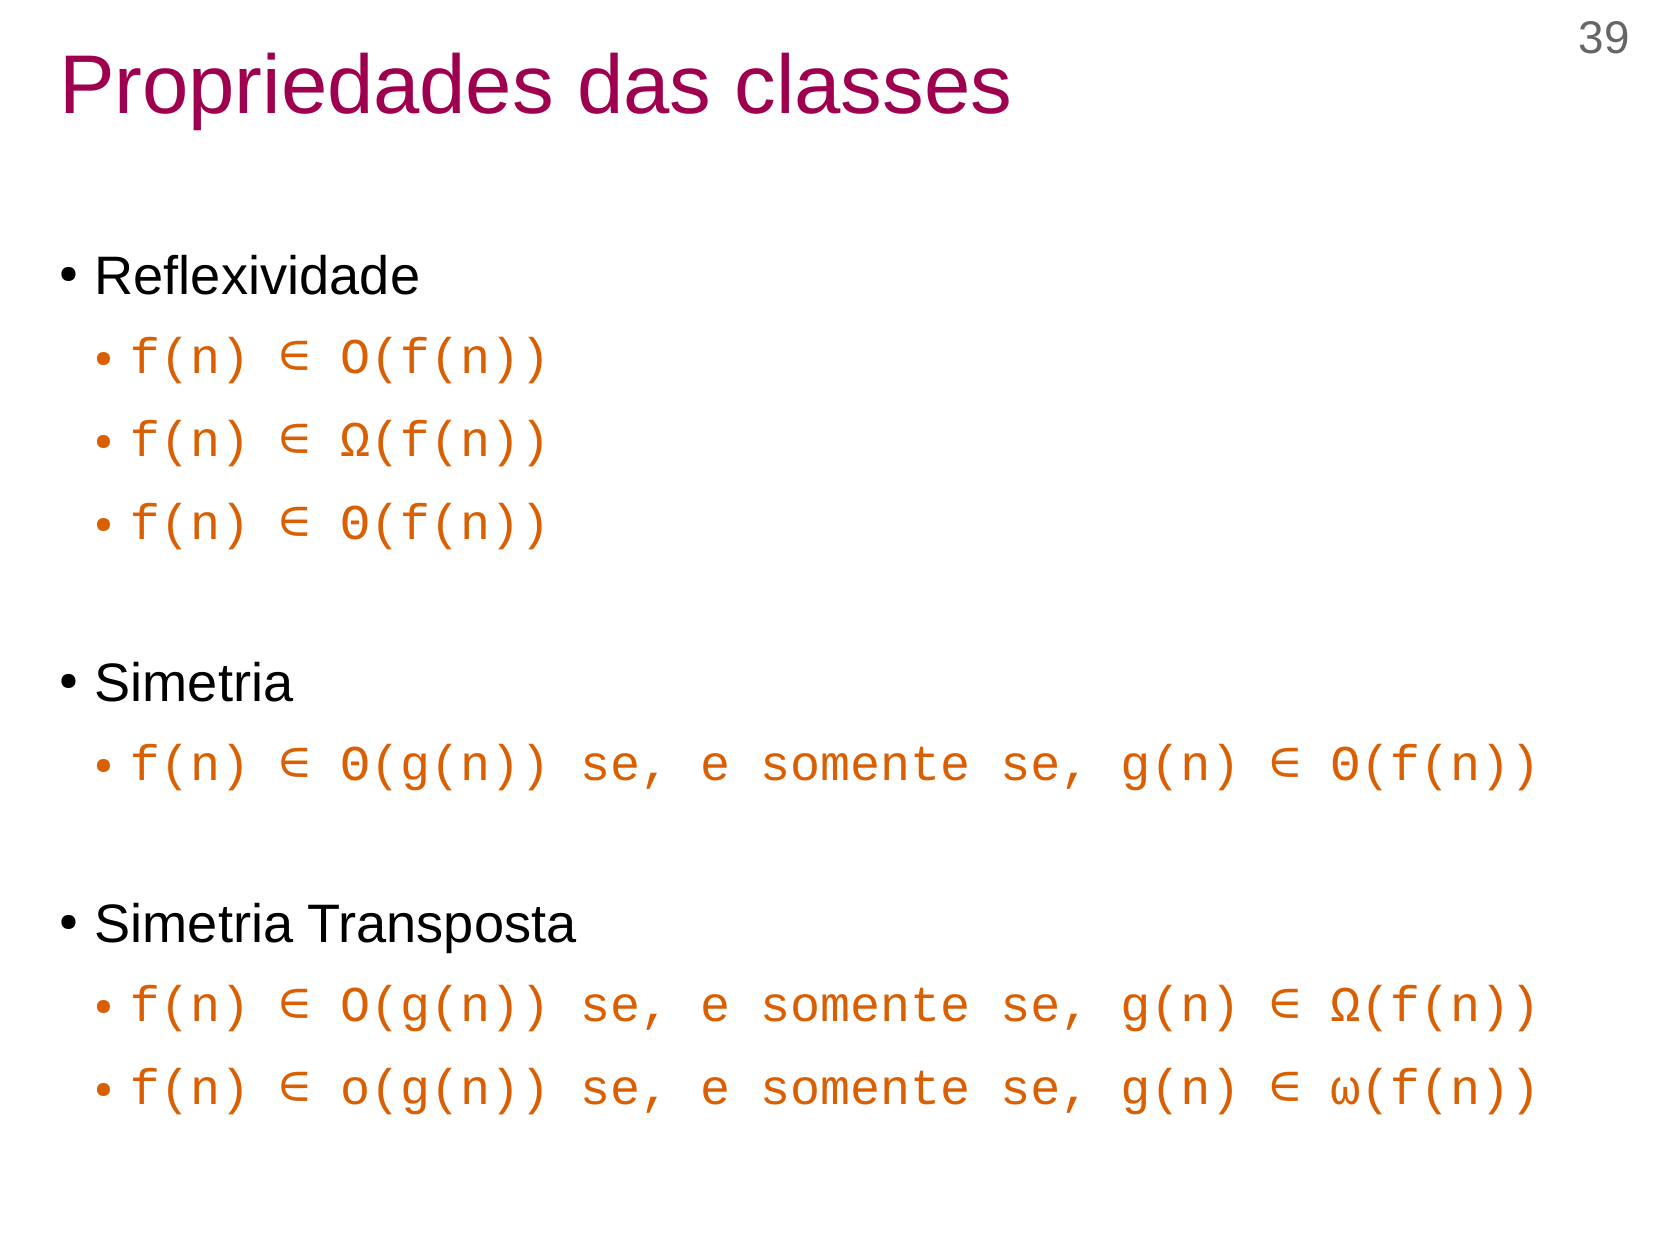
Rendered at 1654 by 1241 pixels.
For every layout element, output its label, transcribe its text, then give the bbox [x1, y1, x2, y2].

list Reflexividade f(n) ∈ O(f(n)) f(n) ∈ Ω(f(n)) f(n) ∈ Θ(f(n)) Simetria f(n) ∈ Θ(g(n)) se, e somente se, g(n) ∈ Θ(f(n)) Simetria Transposta f(n) ∈ O(g(n)) se, e somente se, g(n) ∈ Ω(f(n)) f(n) ∈ o(g(n)) se, e somente se, g(n) ∈ ω(f(n)) [59, 236, 1595, 1211]
title Propriedades das classes [59, 29, 1595, 148]
